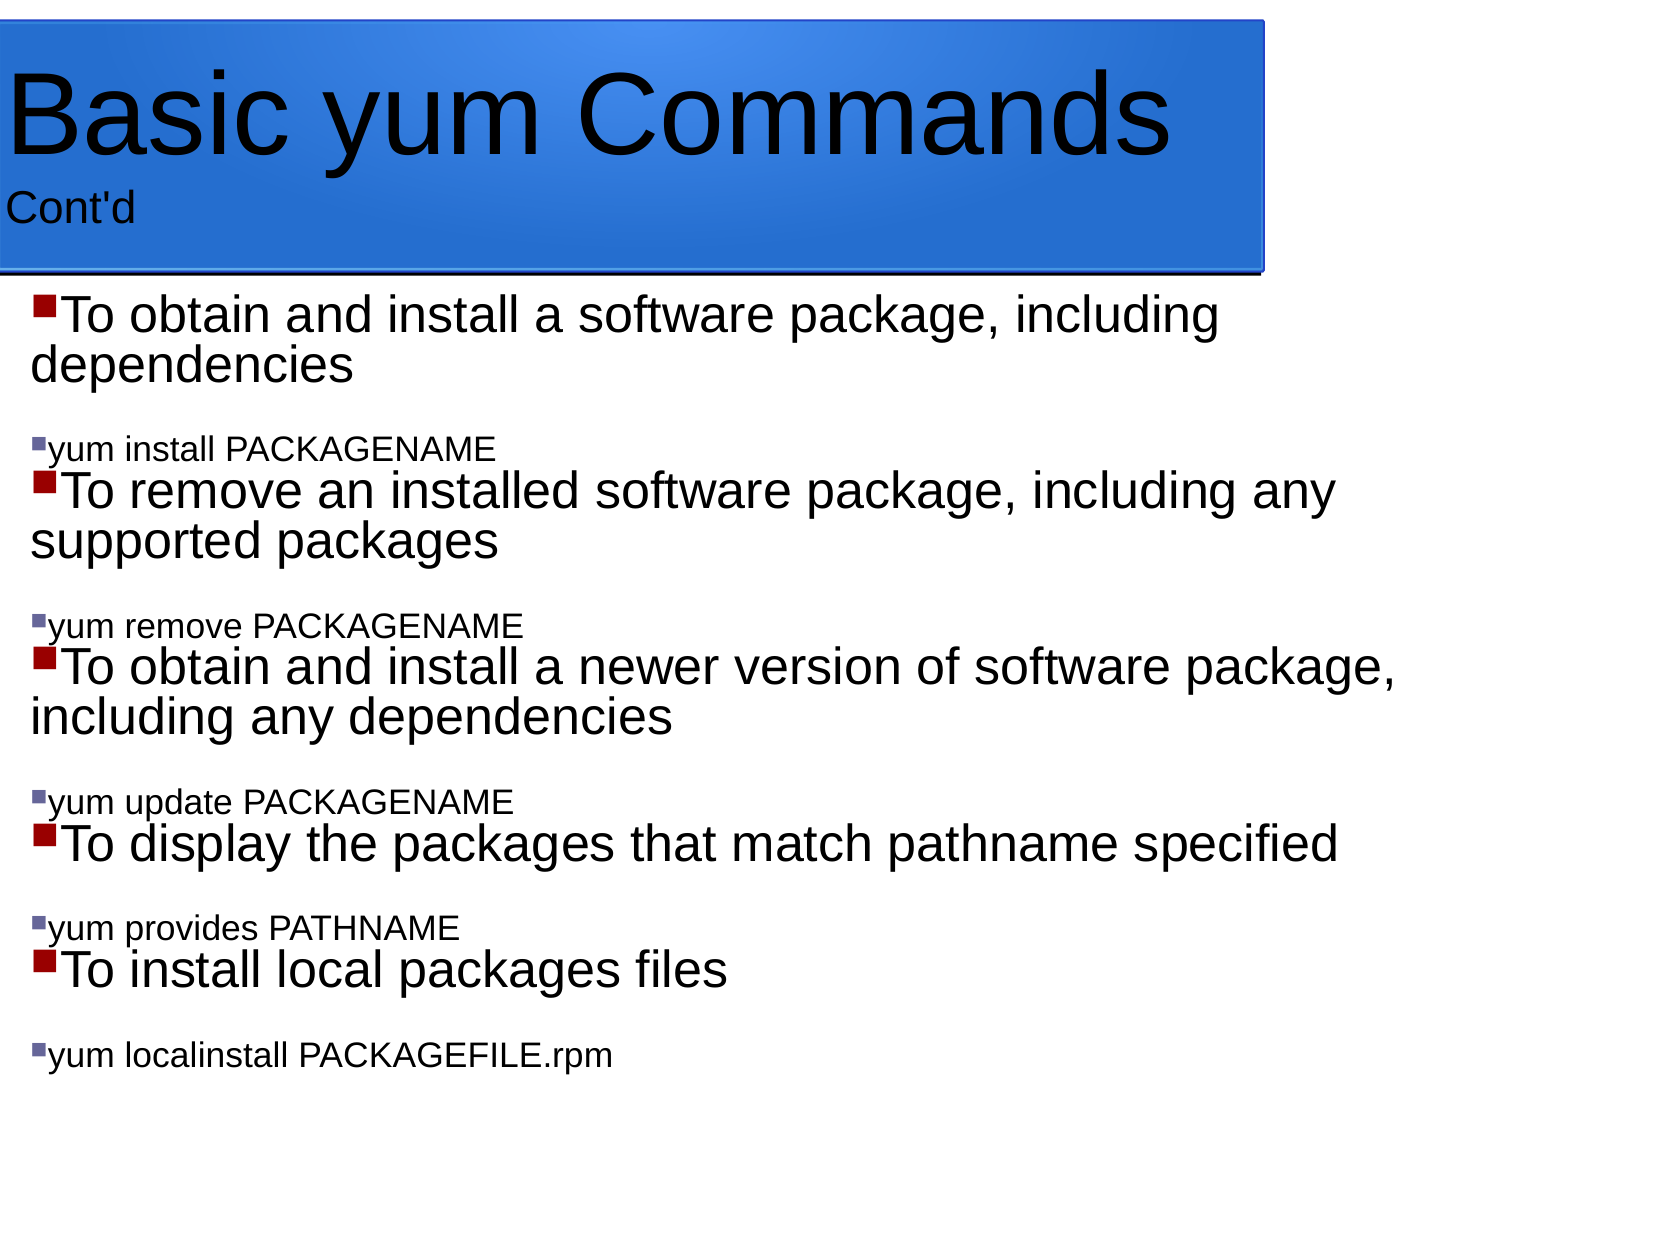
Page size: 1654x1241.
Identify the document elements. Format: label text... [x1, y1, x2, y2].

list To obtain and install a software package, including dependencies yum install PACKAGENAME To remove an installed software package, including any supported packages yum remove PACKAGENAME To obtain and install a newer version of software package, including any dependencies yum update PACKAGENAME To display the packages that match pathname specified yum provides PATHNAME To install local packages files yum localinstall PACKAGEFILE.rpm [30, 292, 1505, 1209]
title Basic yum Commands Cont'd [5, 31, 1256, 239]
